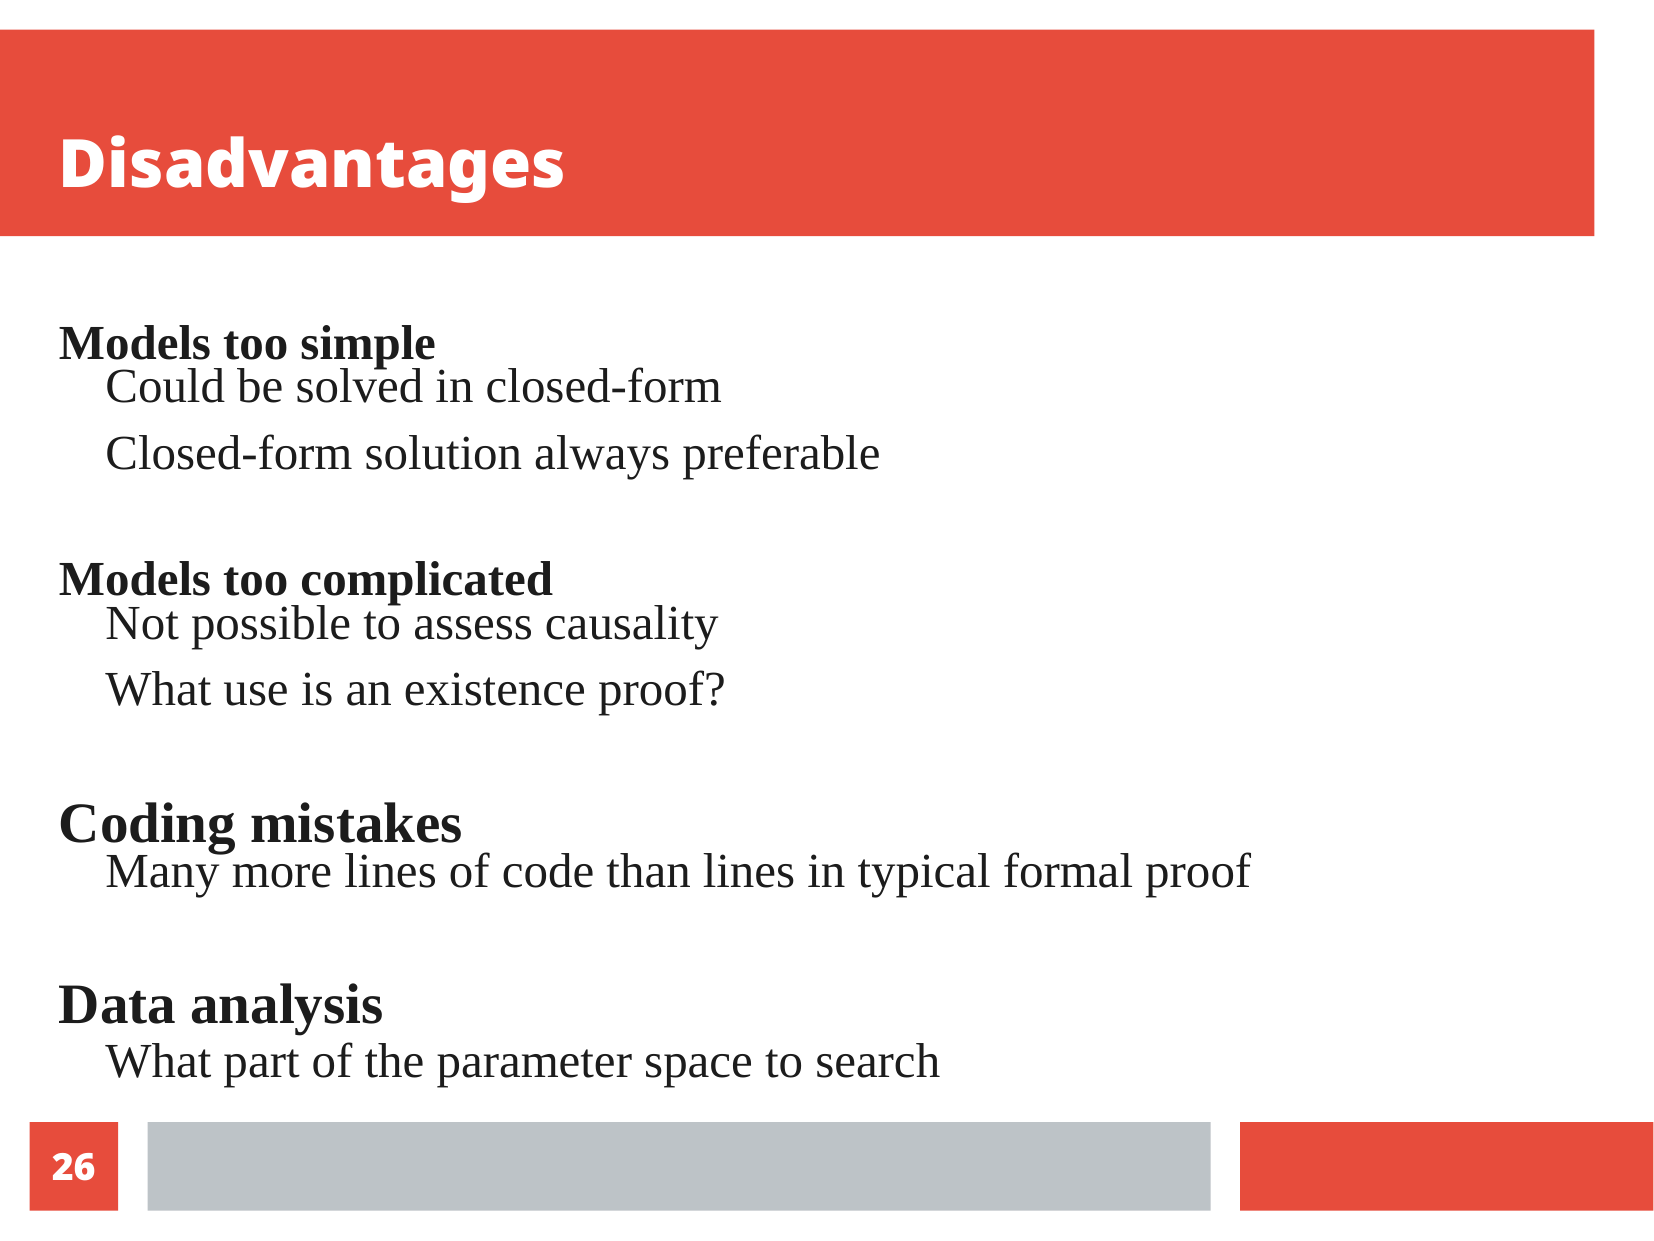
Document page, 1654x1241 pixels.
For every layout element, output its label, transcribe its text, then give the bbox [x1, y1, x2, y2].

list Models too simple Could be solved in closed-form Closed-form solution always preferable Models too complicated Not possible to assess causality What use is an existence proof? Coding mistakes Many more lines of code than lines in typical formal proof Data analysis What part of the parameter space to search [59, 324, 1565, 1093]
title Disadvantages [59, 59, 1595, 207]
